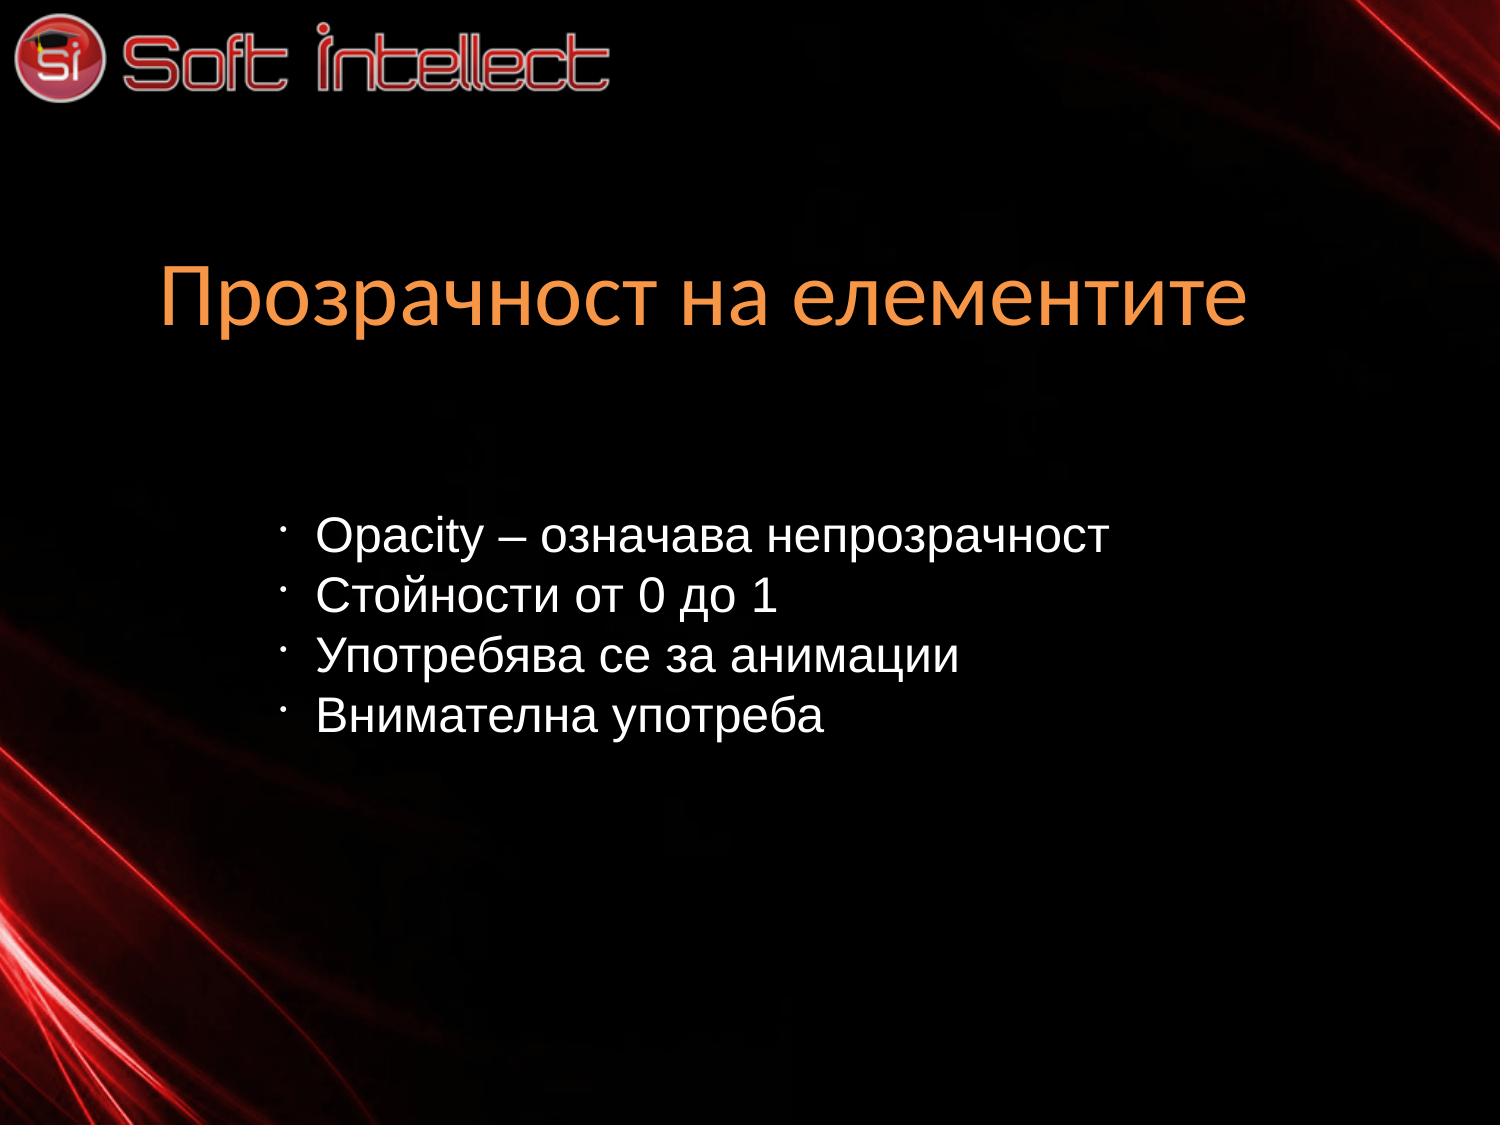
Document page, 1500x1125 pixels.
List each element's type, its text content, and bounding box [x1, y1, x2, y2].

text_box Прозрачност на елементите [29, 195, 1380, 383]
picture [0, 0, 1500, 1125]
text_box Opacity – означава непрозрачност Стойности от 0 до 1 Употребява се за анимации Внимателна употреба [264, 495, 1185, 826]
